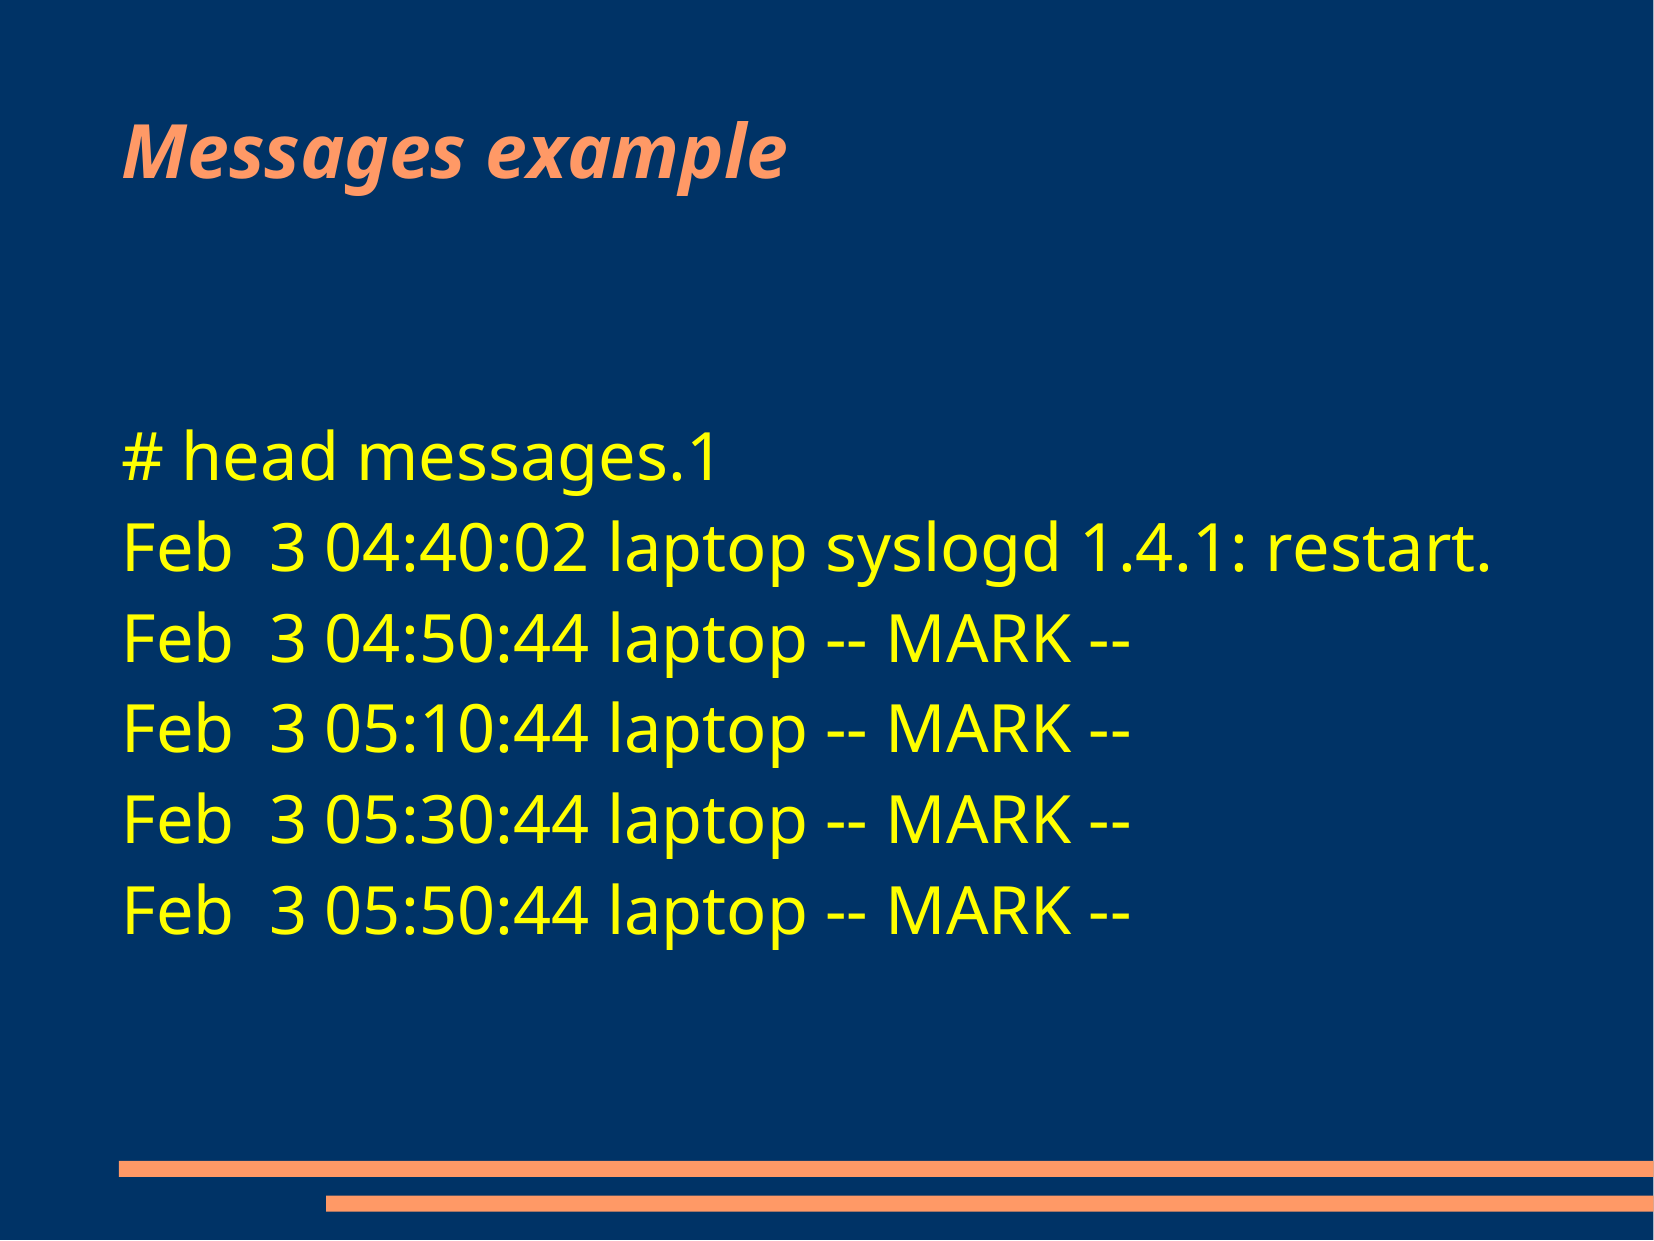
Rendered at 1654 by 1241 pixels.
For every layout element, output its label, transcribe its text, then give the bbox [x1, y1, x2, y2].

subtitle # head messages.1 Feb 3 04:40:02 laptop syslogd 1.4.1: restart. Feb 3 04:50:44 laptop -- MARK -- Feb 3 05:10:44 laptop -- MARK -- Feb 3 05:30:44 laptop -- MARK -- Feb 3 05:50:44 laptop -- MARK -- [121, 322, 1561, 1133]
title Messages example [121, 46, 1534, 254]
